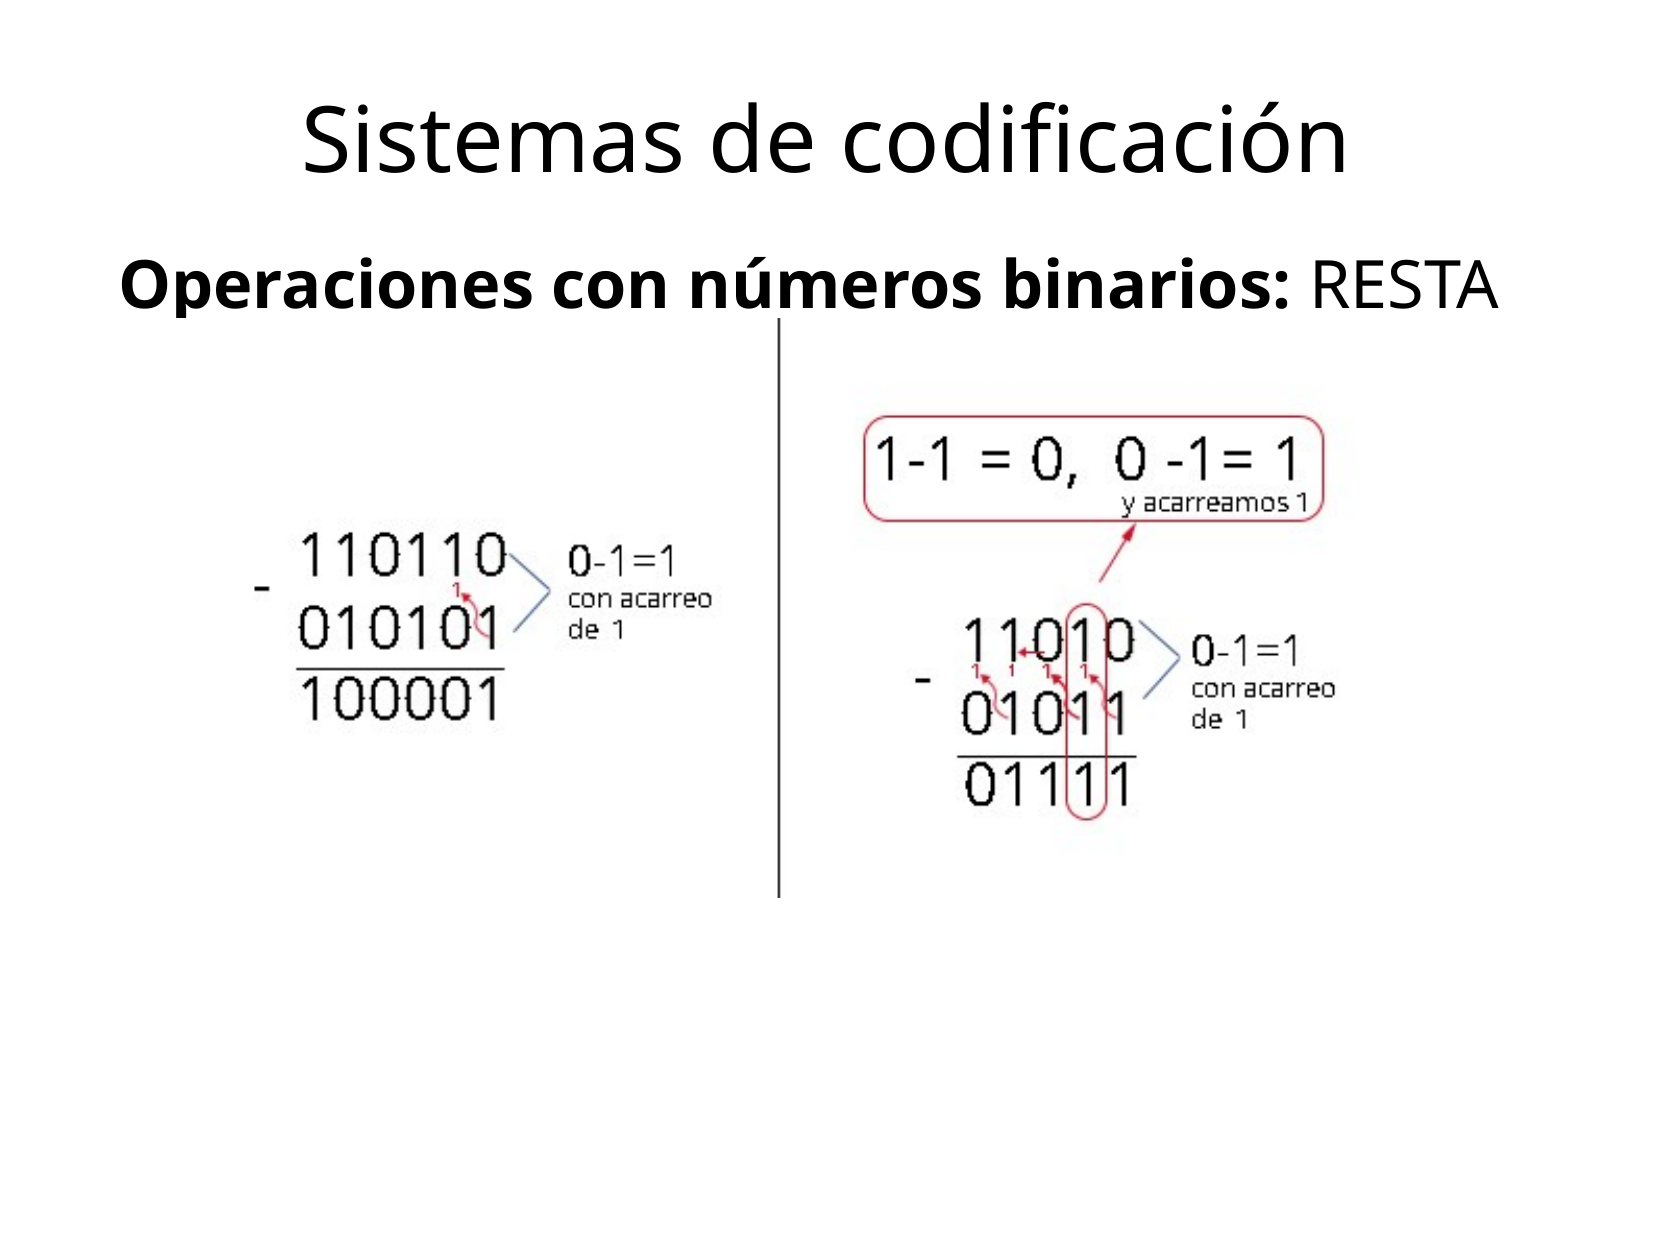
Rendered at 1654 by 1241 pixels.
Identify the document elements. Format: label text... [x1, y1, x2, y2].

list Operaciones con números binarios: RESTA [118, 237, 1571, 1081]
picture [155, 318, 1406, 898]
title Sistemas de codificación [82, 49, 1571, 225]
